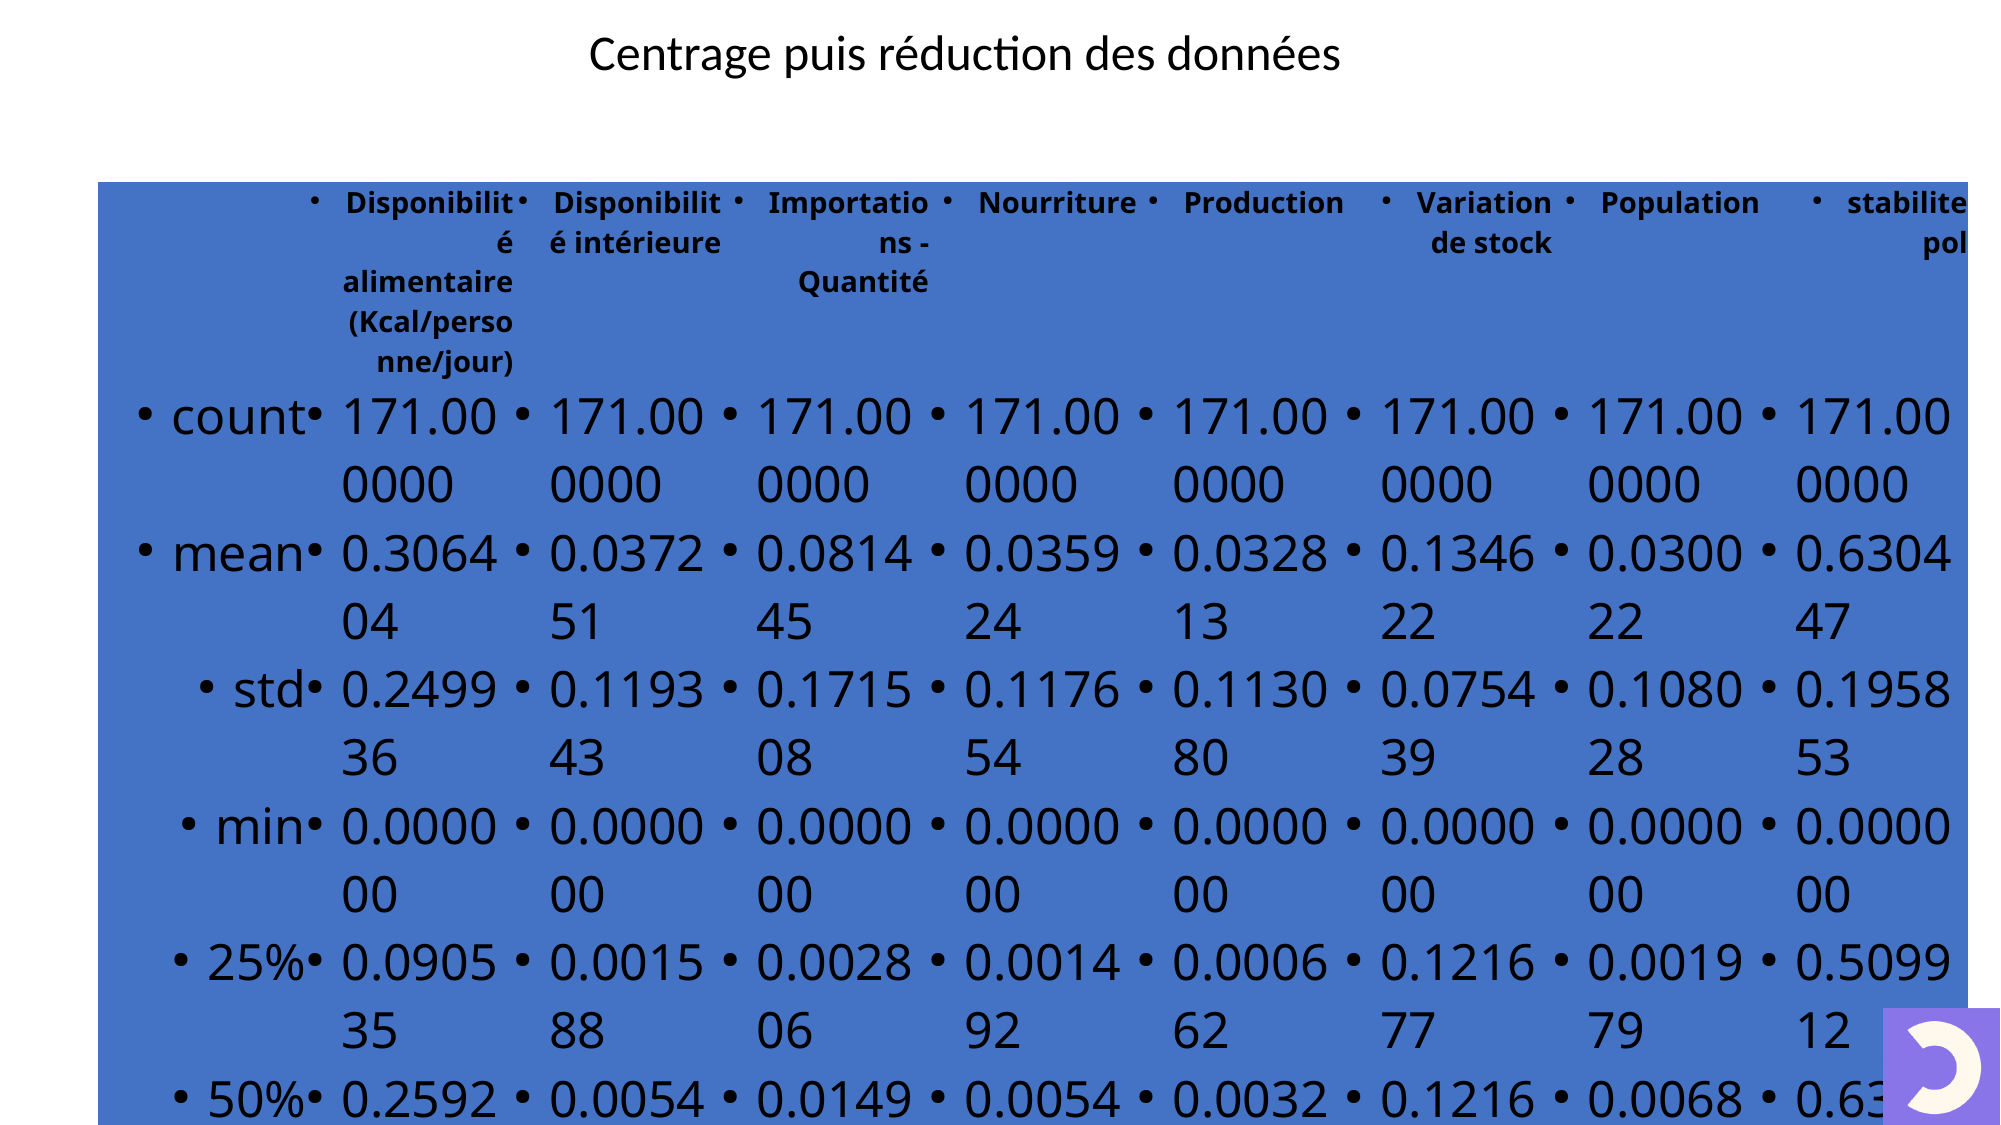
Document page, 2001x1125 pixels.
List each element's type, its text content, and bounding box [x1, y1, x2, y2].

table_cell 0.509912 [1760, 927, 1968, 1064]
table_cell 0.000000 [929, 791, 1137, 927]
table_header Population [1553, 182, 1760, 381]
table_cell 0.134622 [1345, 517, 1553, 654]
table_cell 0.000000 [1553, 791, 1760, 927]
table_cell 0.037251 [514, 517, 721, 654]
table_cell 171.000000 [929, 381, 1137, 517]
text_box Centrage puis réduction des données [223, 20, 1708, 129]
table_cell 171.000000 [306, 381, 514, 517]
table_header stabilite pol [1760, 182, 1968, 381]
table_cell 0.075439 [1345, 654, 1553, 791]
table_cell 171.000000 [721, 381, 929, 517]
table_cell min [98, 791, 306, 927]
table_cell 0.032813 [1137, 517, 1345, 654]
table_cell 0.259259 [306, 1064, 514, 1125]
table_cell 0.121677 [1345, 1064, 1553, 1125]
table_cell 0.000000 [514, 791, 721, 927]
table_cell 0.000000 [1345, 791, 1553, 927]
table_cell 50% [98, 1064, 306, 1125]
table_cell 0.014967 [721, 1064, 929, 1125]
table_cell 171.000000 [1760, 381, 1968, 517]
table_cell 0.000000 [1137, 791, 1345, 927]
table_header Disponibilité intérieure [514, 182, 721, 381]
table_cell 0.005470 [929, 1064, 1137, 1125]
table_cell 0.006811 [1553, 1064, 1760, 1125]
table_header Disponibilité alimentaire (Kcal/personne/jour) [306, 182, 514, 381]
table_cell 0.081445 [721, 517, 929, 654]
table_cell 0.113080 [1137, 654, 1345, 791]
table_cell count [98, 381, 306, 517]
table_cell 0.001492 [929, 927, 1137, 1064]
table_cell 0.000662 [1137, 927, 1345, 1064]
table_cell 171.000000 [1137, 381, 1345, 517]
table_cell 0.119343 [514, 654, 721, 791]
table_cell mean [98, 517, 306, 654]
table_header Variation de stock [1345, 182, 1553, 381]
table_cell 0.117654 [929, 654, 1137, 791]
table_cell 0.195853 [1760, 654, 1968, 791]
table_header Importations - Quantité [721, 182, 929, 381]
table_cell 0.000000 [721, 791, 929, 927]
table_cell 0.000000 [306, 791, 514, 927]
table_cell 0.108028 [1553, 654, 1760, 791]
table_cell 0.001979 [1553, 927, 1760, 1064]
table_cell 0.306404 [306, 517, 514, 654]
table_cell 0.636564 [1760, 1064, 1883, 1125]
table_cell 0.090535 [306, 927, 514, 1064]
table_header [98, 182, 306, 381]
table_cell 0.121677 [1345, 927, 1553, 1064]
table_cell 0.630447 [1760, 517, 1968, 654]
table_cell 0.249936 [306, 654, 514, 791]
table_header Production [1137, 182, 1345, 381]
table_cell 0.000000 [1760, 791, 1968, 927]
table_cell 171.000000 [1345, 381, 1553, 517]
table_cell 171.000000 [1553, 381, 1760, 517]
table_cell std [98, 654, 306, 791]
table_cell 25% [98, 927, 306, 1064]
table_cell 0.035924 [929, 517, 1137, 654]
table_cell 0.001588 [514, 927, 721, 1064]
table_cell 0.030022 [1553, 517, 1760, 654]
table_cell 0.005475 [514, 1064, 721, 1125]
table_header Nourriture [929, 182, 1137, 381]
table_cell 0.002806 [721, 927, 929, 1064]
picture [1883, 1008, 2000, 1125]
table_cell 0.003286 [1137, 1064, 1345, 1125]
table_cell 171.000000 [514, 381, 721, 517]
table_cell 0.171508 [721, 654, 929, 791]
